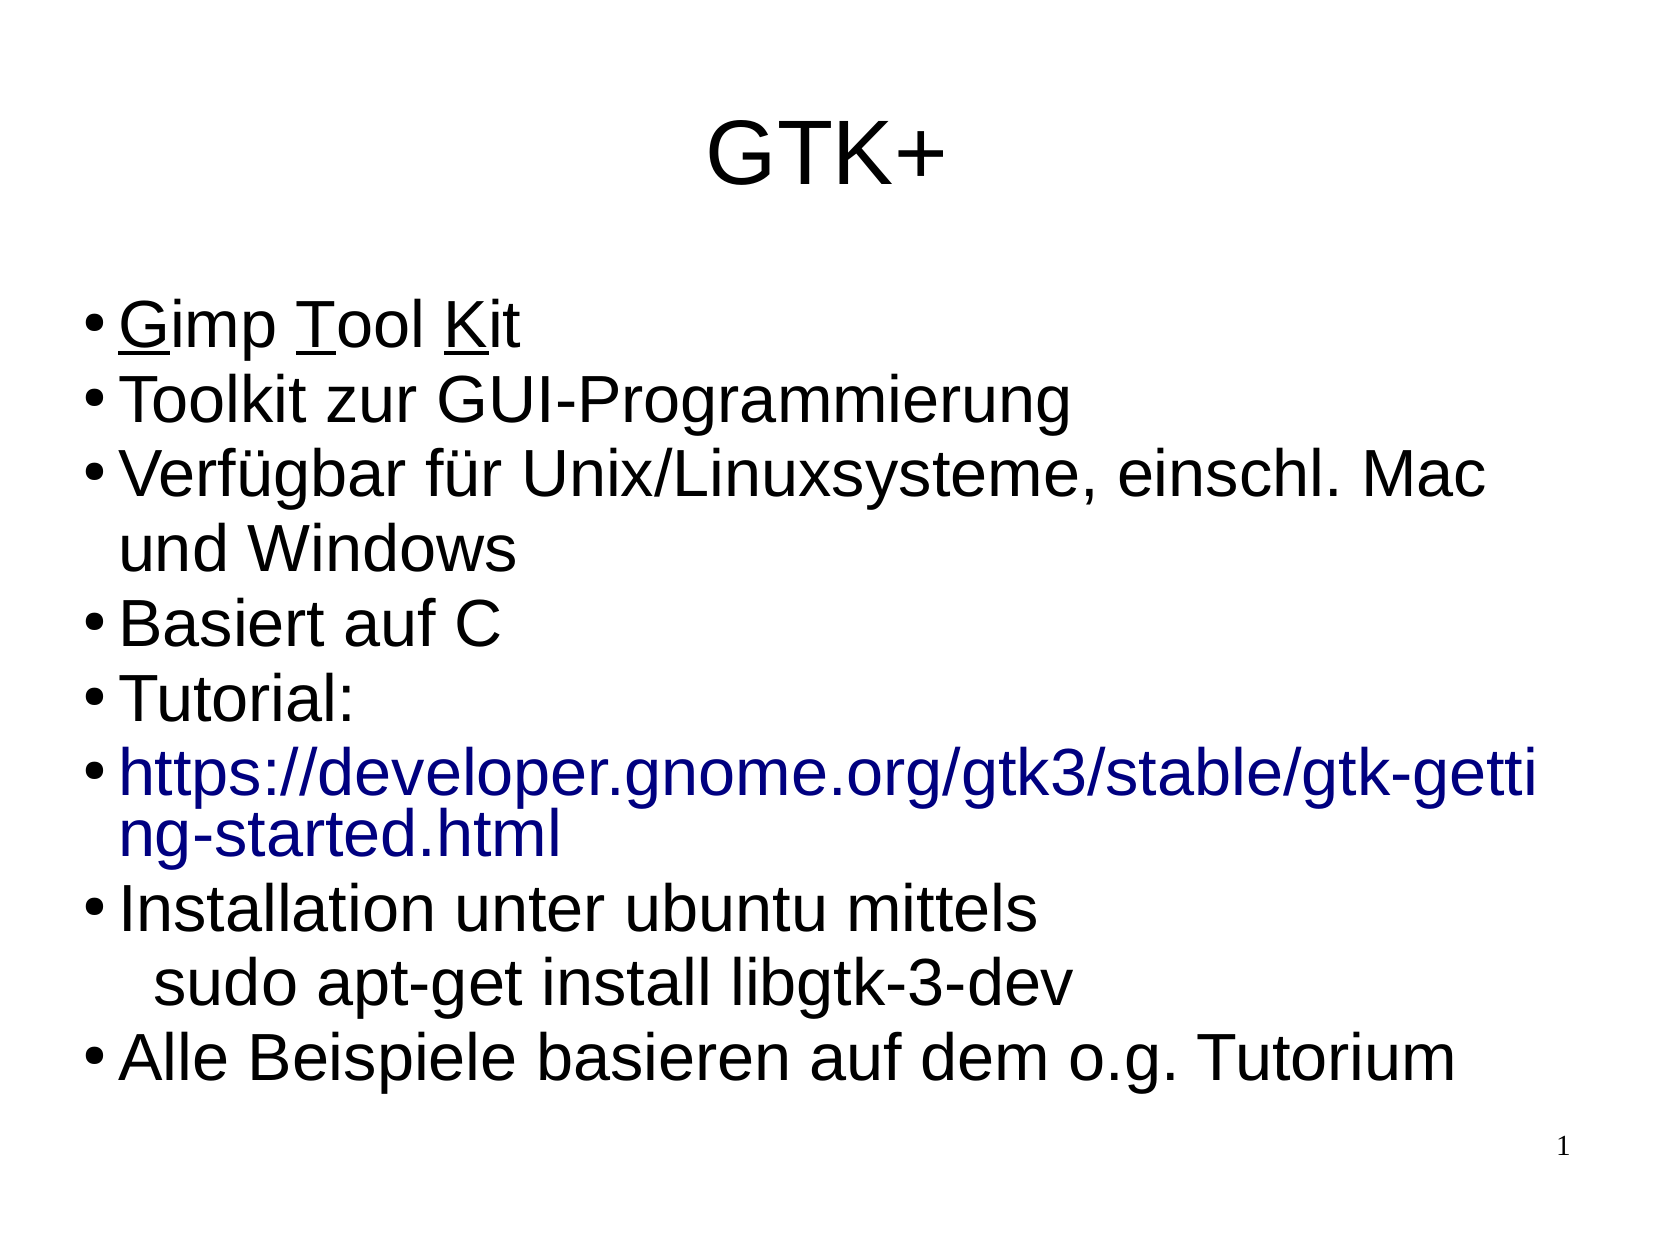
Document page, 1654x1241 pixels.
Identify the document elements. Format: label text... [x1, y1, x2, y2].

title GTK+ [82, 49, 1571, 238]
subtitle Gimp Tool Kit Toolkit zur GUI-Programmierung Verfügbar für Unix/Linuxsysteme, einschl. Mac und Windows Basiert auf C Tutorial: https://developer.gnome.org/gtk3/stable/gtk-getting-started.html Installation unter ubuntu mittels sudo apt-get install libgtk-3-dev Alle Beispiele basieren auf dem o.g. Tutorium [82, 238, 1571, 1158]
